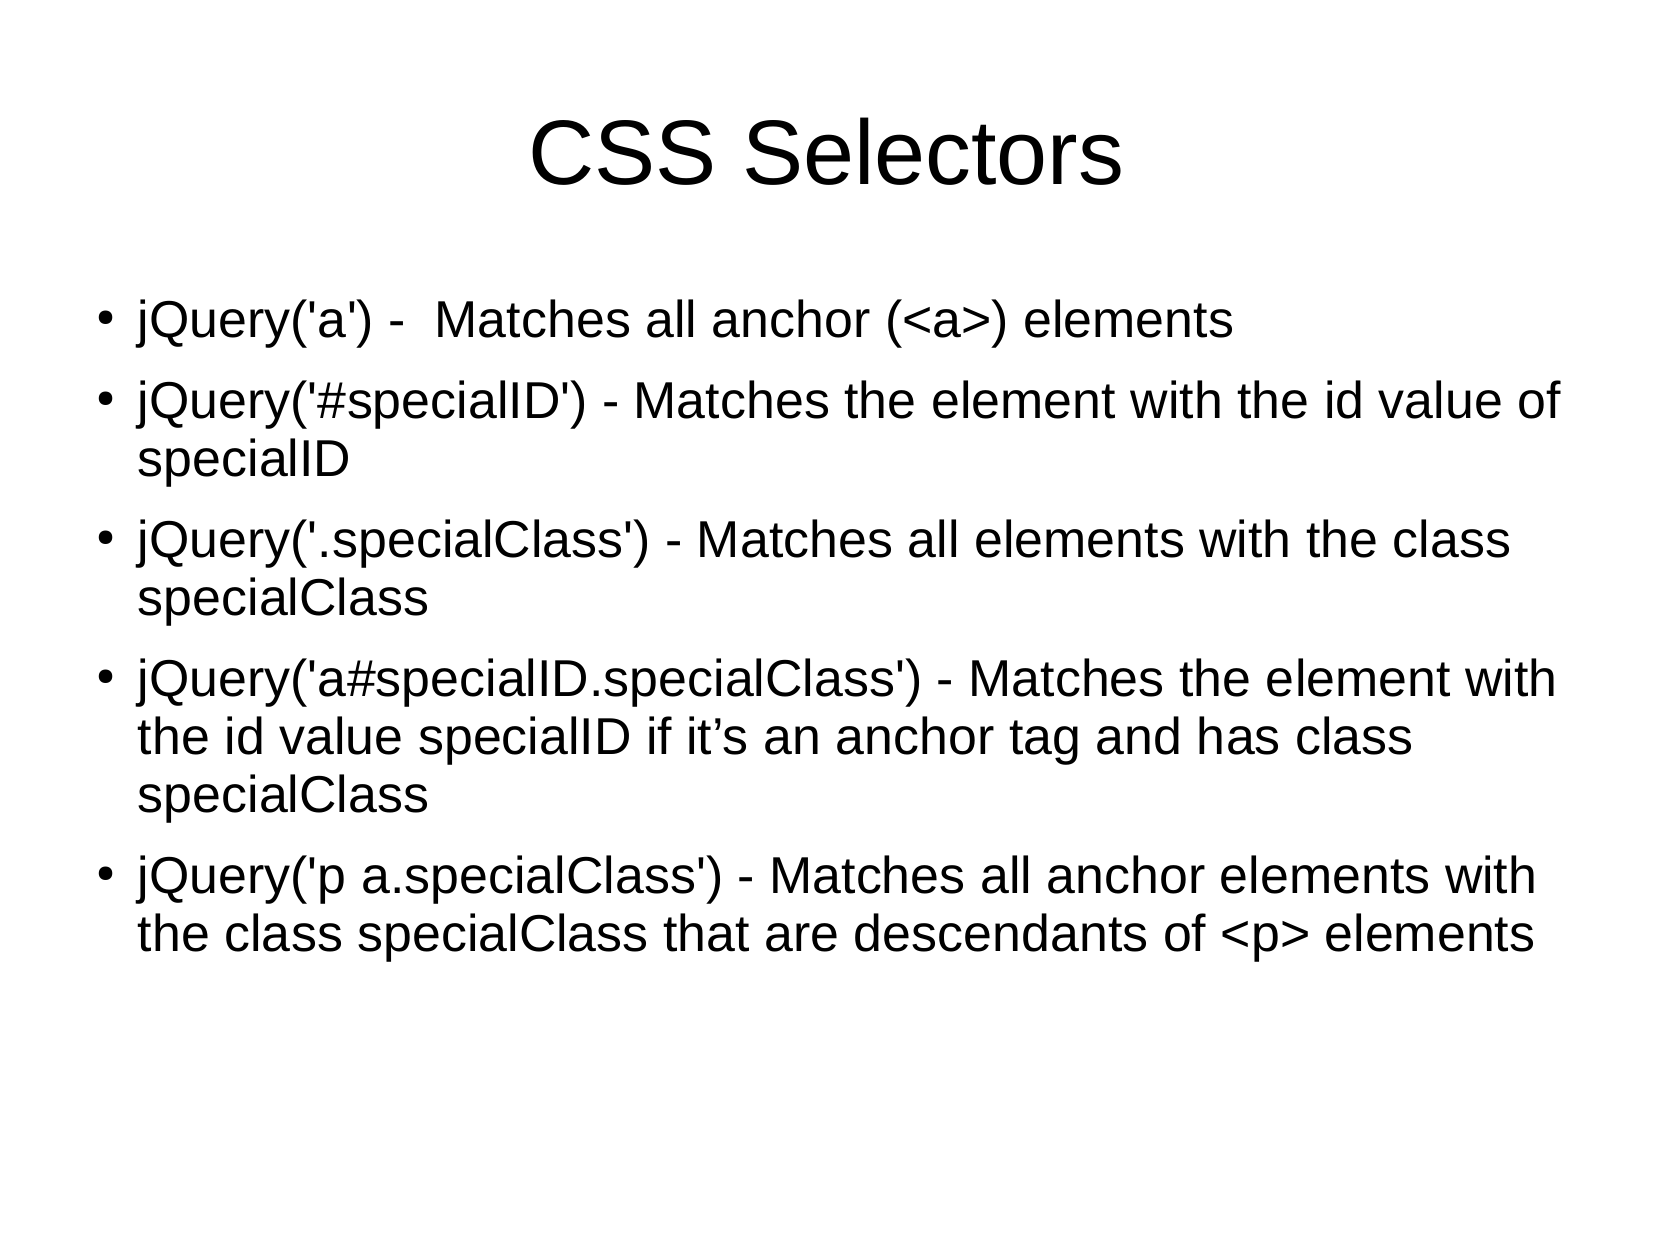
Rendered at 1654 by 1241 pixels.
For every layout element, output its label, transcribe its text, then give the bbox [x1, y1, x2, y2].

title CSS Selectors [82, 49, 1571, 257]
list jQuery('a') - Matches all anchor (<a>) elements jQuery('#specialID') - Matches the element with the id value of specialID jQuery('.specialClass') - Matches all elements with the class specialClass jQuery('a#specialID.specialClass') - Matches the element with the id value specialID if it’s an anchor tag and has class specialClass jQuery('p a.specialClass') - Matches all anchor elements with the class specialClass that are descendants of <p> elements [82, 290, 1571, 1010]
